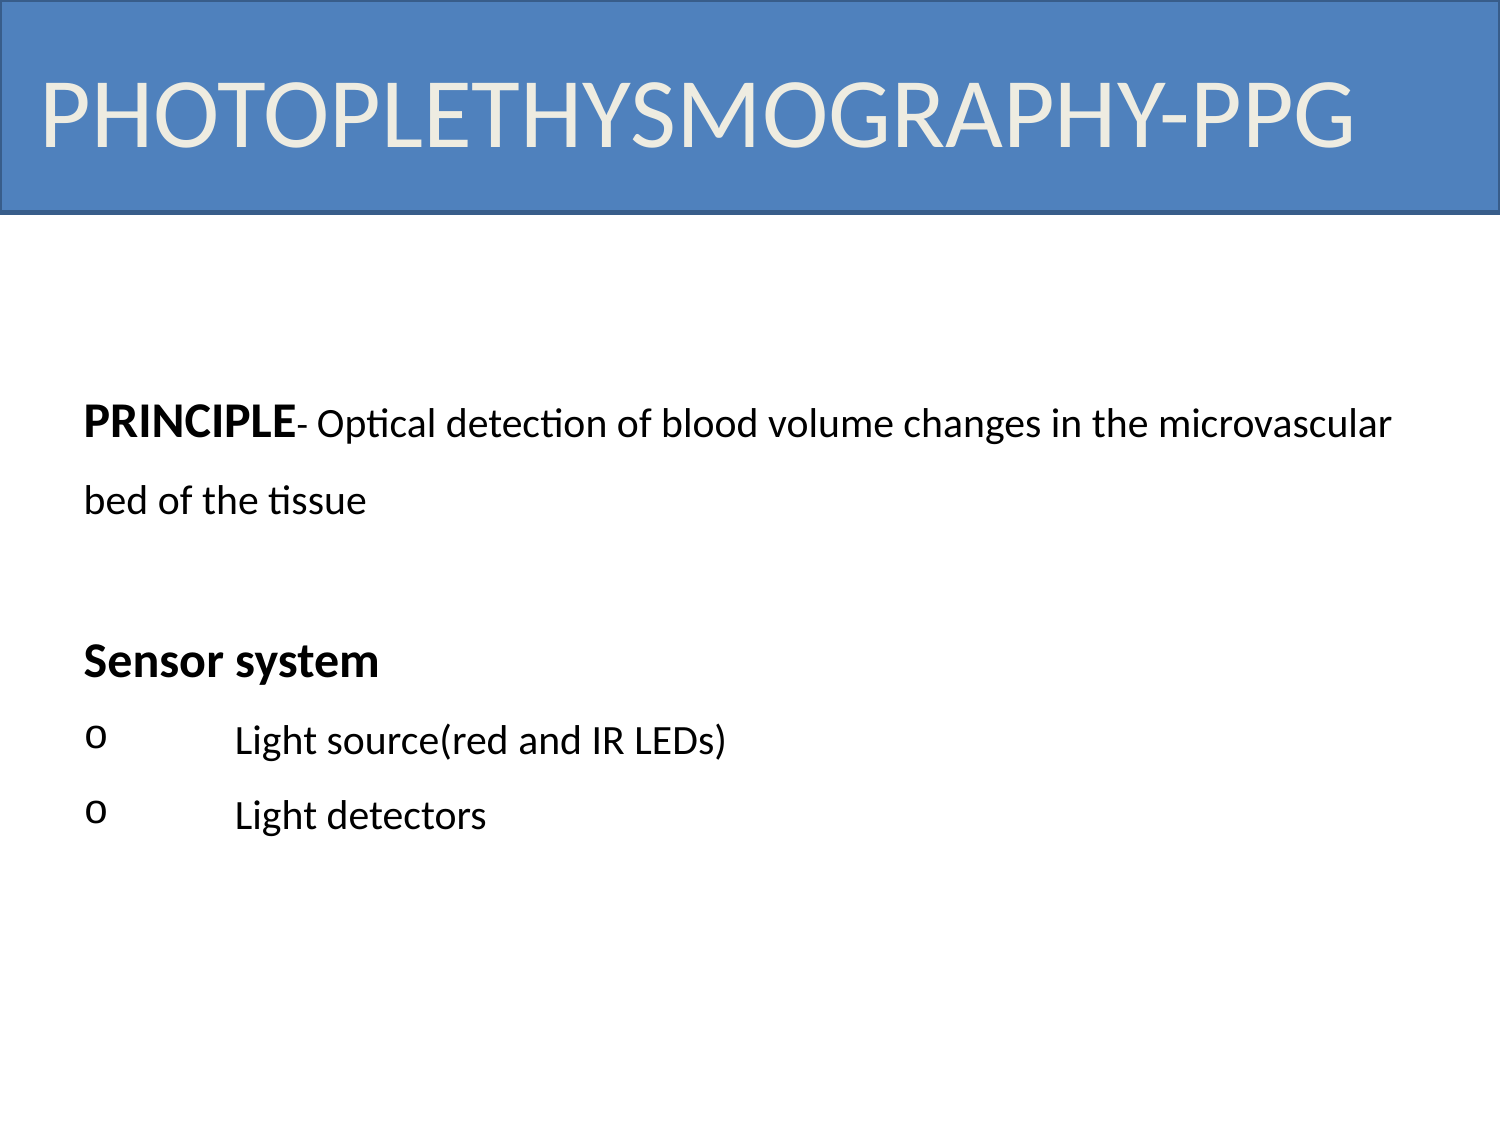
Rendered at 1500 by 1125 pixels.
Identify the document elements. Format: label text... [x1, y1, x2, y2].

text_box [0, 0, 1500, 213]
text_box PHOTOPLETHYSMOGRAPHY-PPG [24, 40, 1500, 177]
text_box PRINCIPLE- Optical detection of blood volume changes in the microvascular bed of the tissue Sensor system Light source(red and IR LEDs) Light detectors [68, 350, 1432, 941]
